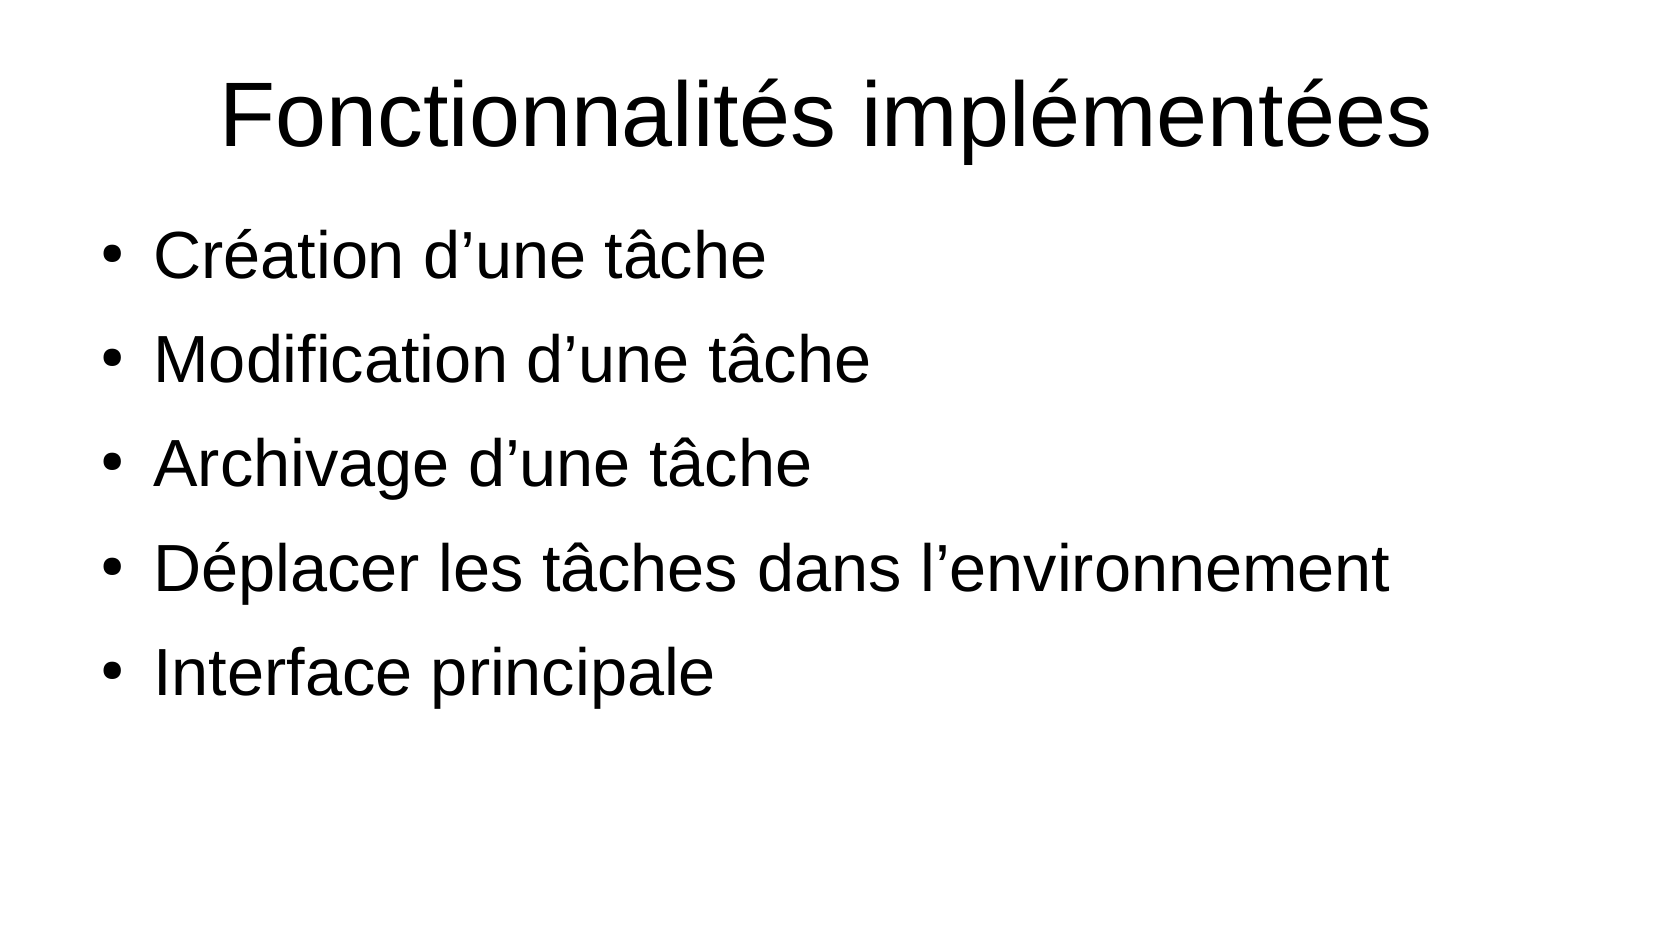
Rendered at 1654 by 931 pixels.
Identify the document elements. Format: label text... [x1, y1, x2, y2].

list Création d’une tâche Modification d’une tâche Archivage d’une tâche Déplacer les tâches dans l’environnement Interface principale [82, 217, 1571, 758]
title Fonctionnalités implémentées [82, 37, 1571, 193]
